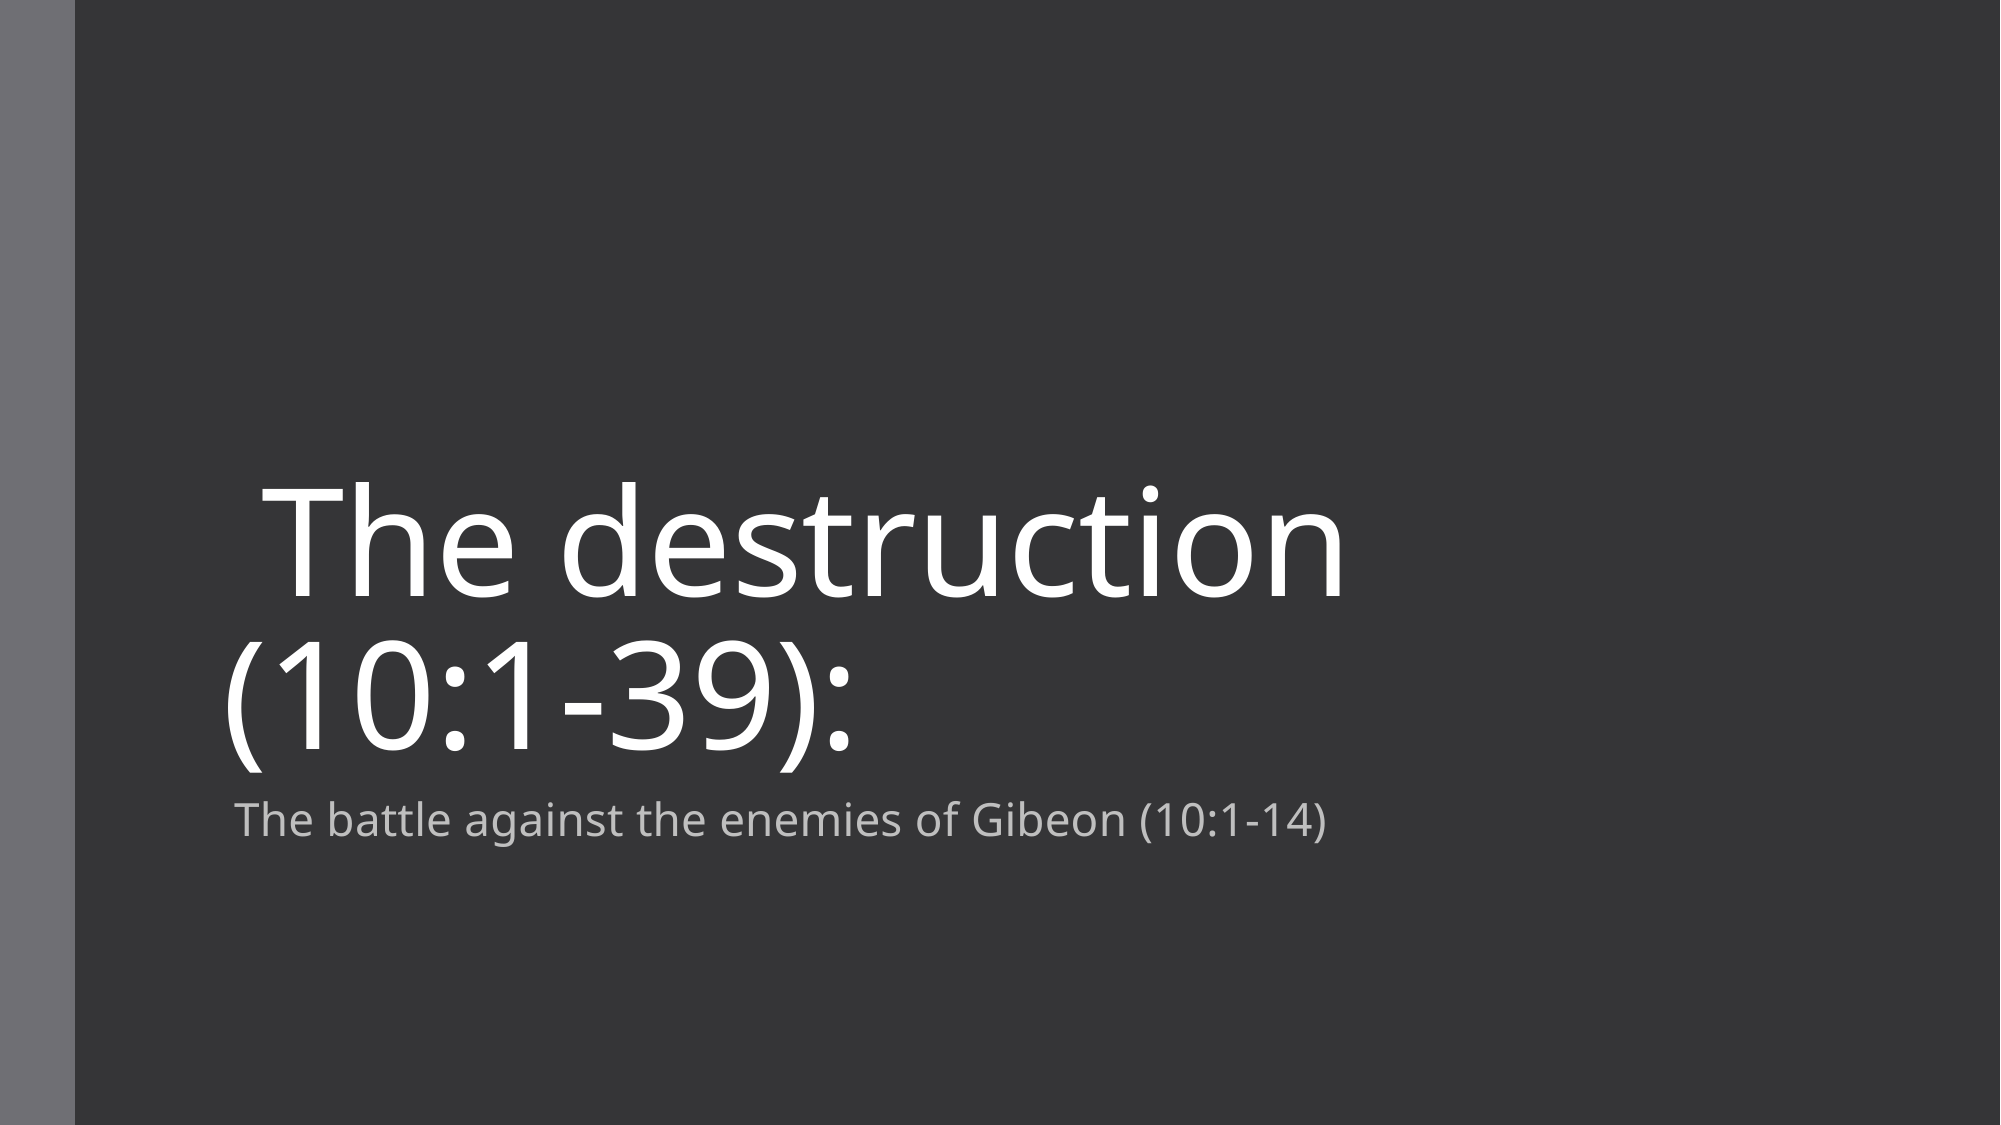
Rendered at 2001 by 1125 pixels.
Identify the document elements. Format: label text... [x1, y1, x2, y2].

subtitle The battle against the enemies of Gibeon (10:1-14) [206, 787, 1752, 1066]
title The destruction (10:1-39): [206, 124, 1752, 787]
